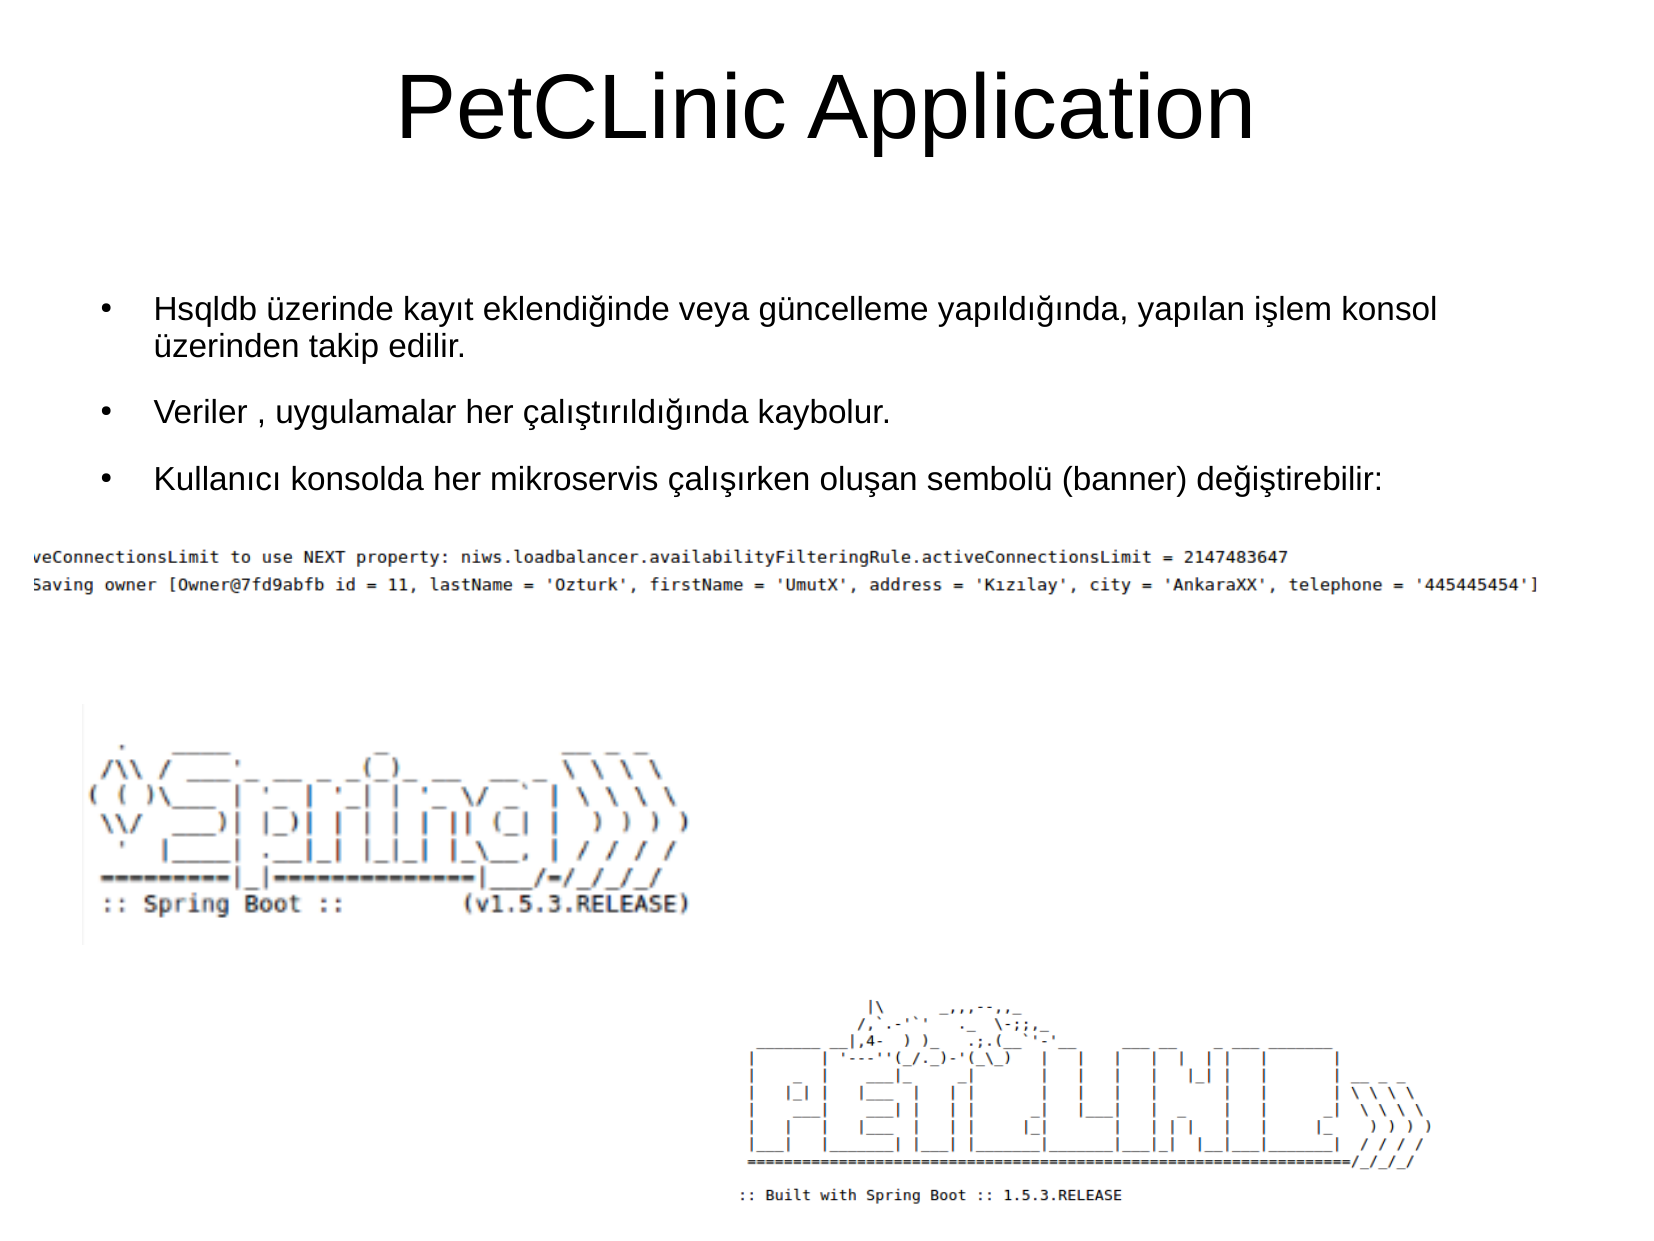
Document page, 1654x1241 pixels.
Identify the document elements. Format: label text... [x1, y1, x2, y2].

title PetCLinic Application [82, 49, 1571, 166]
picture [82, 704, 989, 946]
list Hsqldb üzerinde kayıt eklendiğinde veya güncelleme yapıldığında, yapılan işlem konsol üzerinden takip edilir. Veriler , uygulamalar her çalıştırıldığında kaybolur. Kullanıcı konsolda her mikroservis çalışırken oluşan sembolü (banner) değiştirebilir: [82, 290, 1571, 1010]
picture [34, 538, 1561, 631]
picture [737, 992, 1591, 1231]
